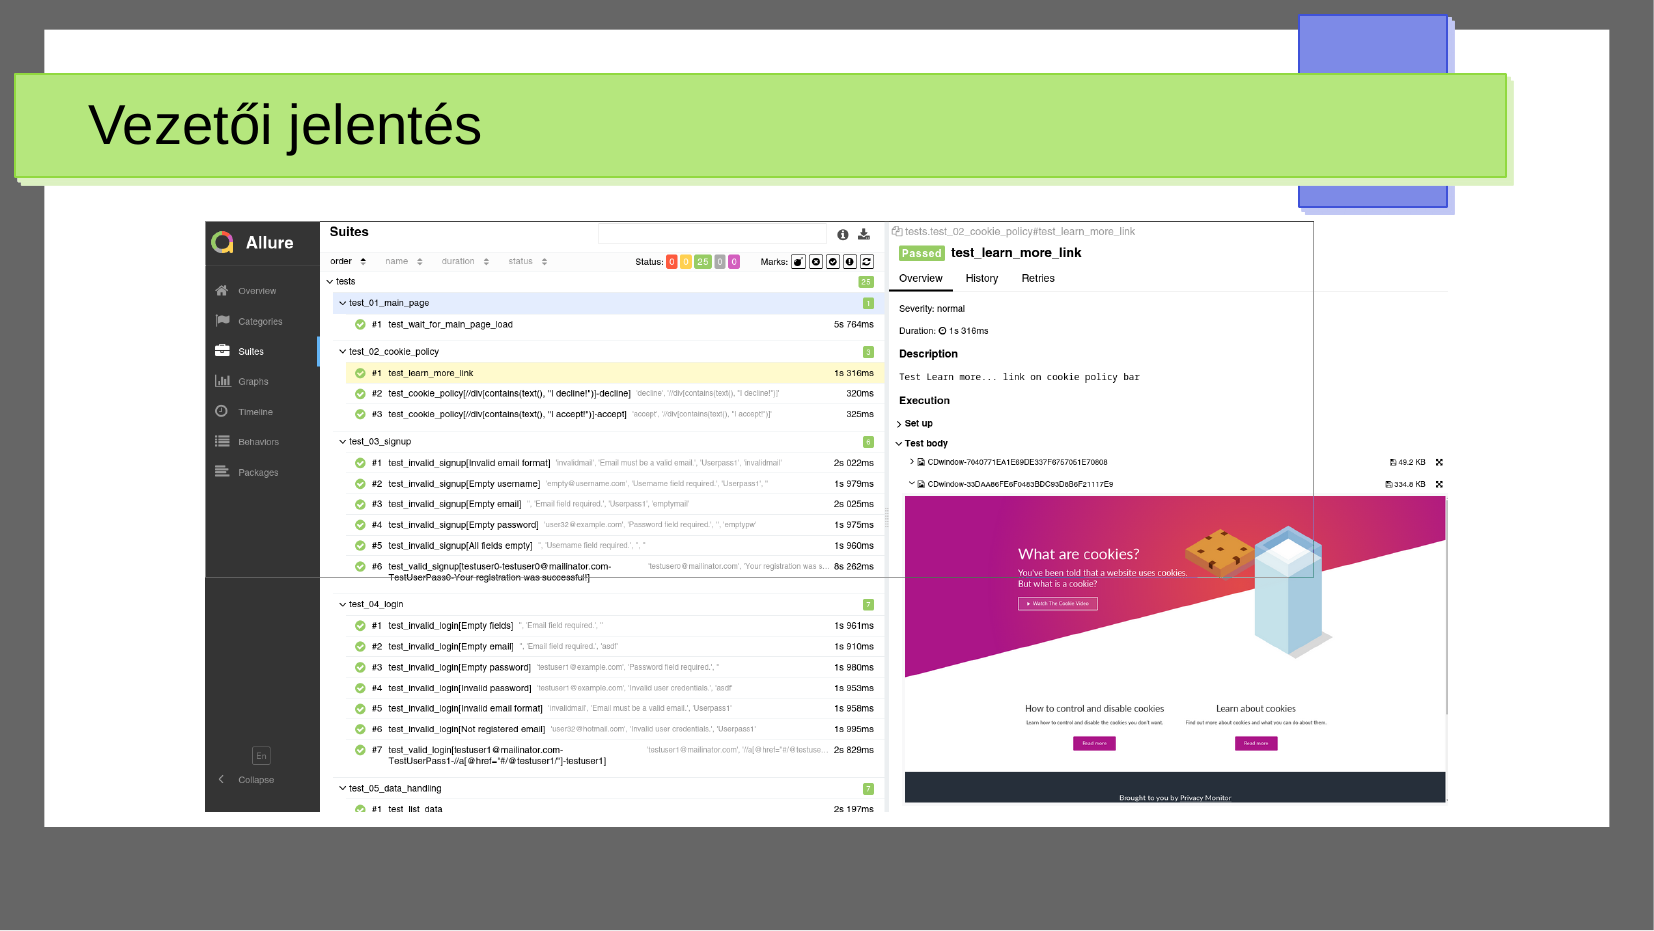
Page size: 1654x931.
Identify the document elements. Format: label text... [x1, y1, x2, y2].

title Vezetői jelentés [88, 73, 1506, 178]
picture [205, 221, 1448, 813]
